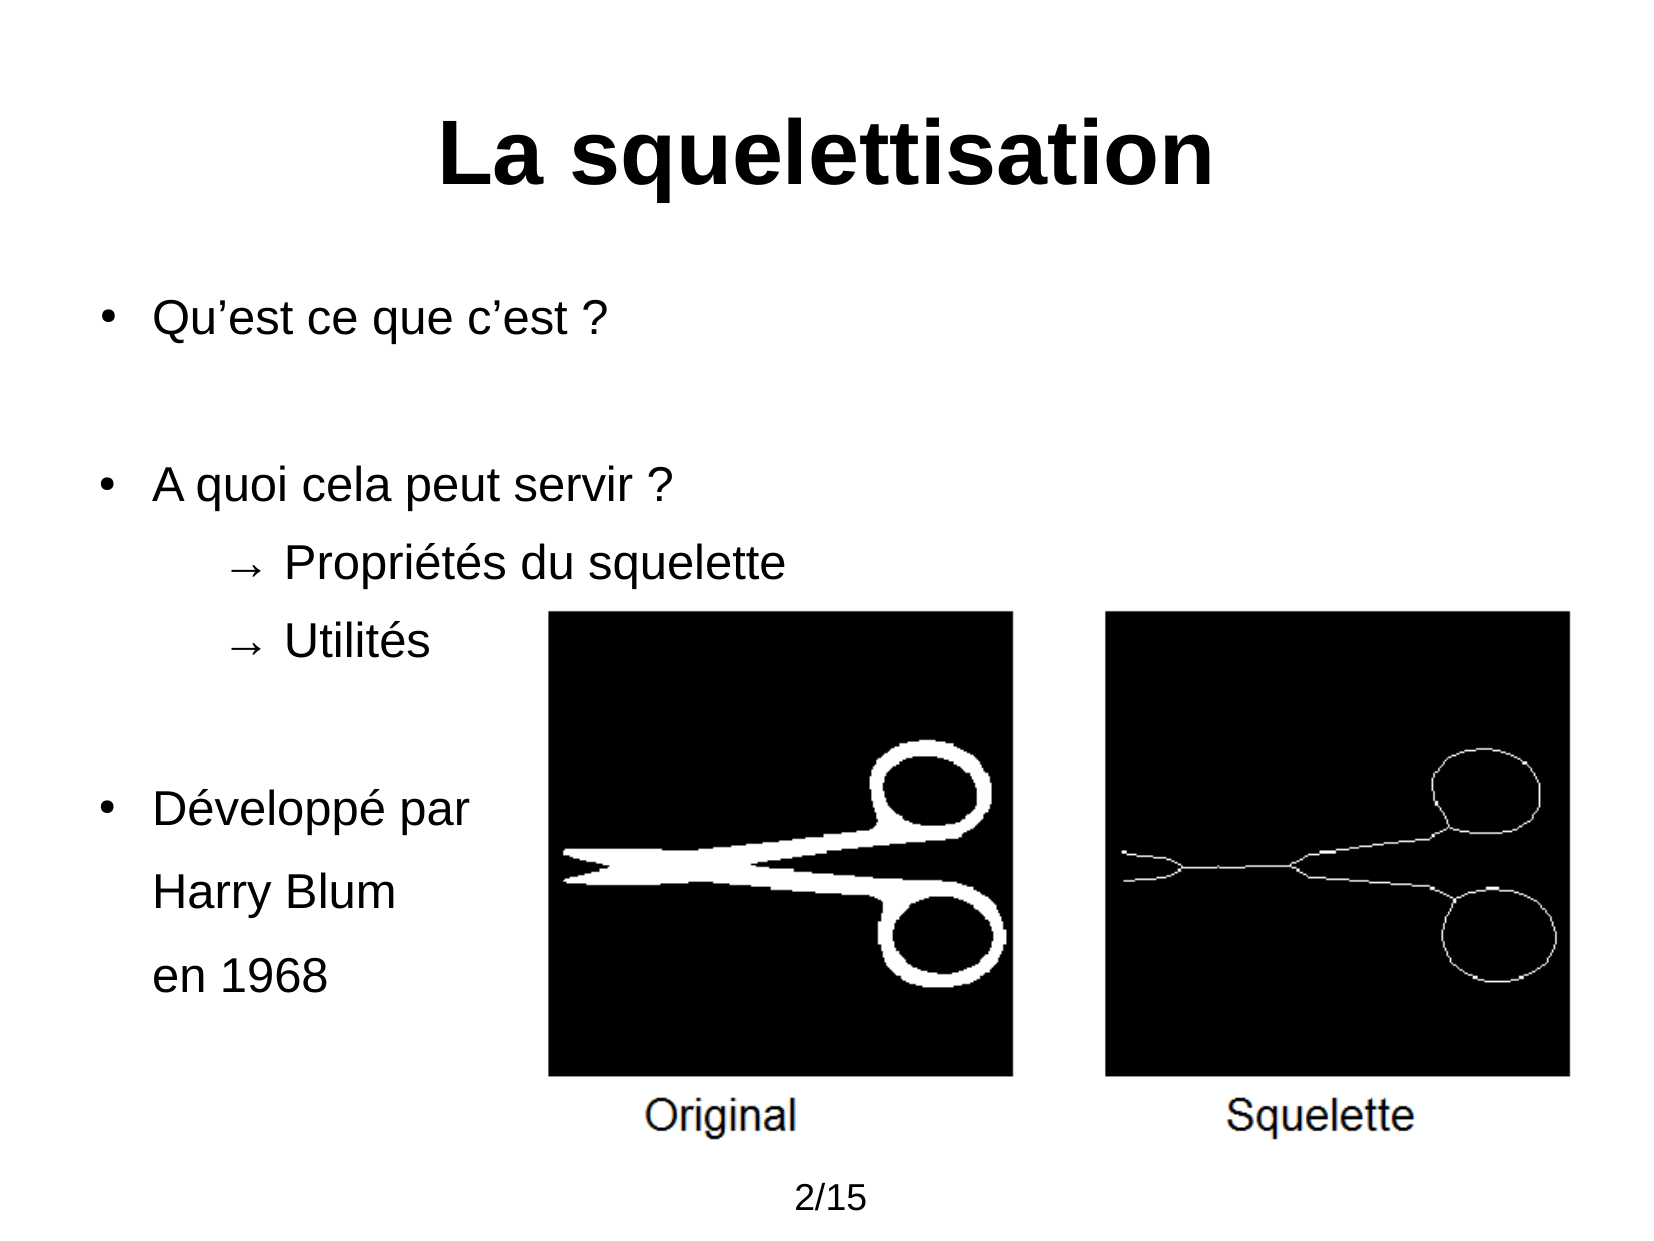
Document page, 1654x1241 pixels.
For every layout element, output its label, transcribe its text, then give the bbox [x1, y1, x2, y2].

picture [519, 600, 1595, 1146]
text_box 2/15 [779, 1169, 882, 1227]
title La squelettisation [82, 49, 1571, 257]
list Qu’est ce que c’est ? A quoi cela peut servir ? → Propriétés du squelette → Utilités Développé par Harry Blum en 1968 [82, 290, 1571, 1010]
